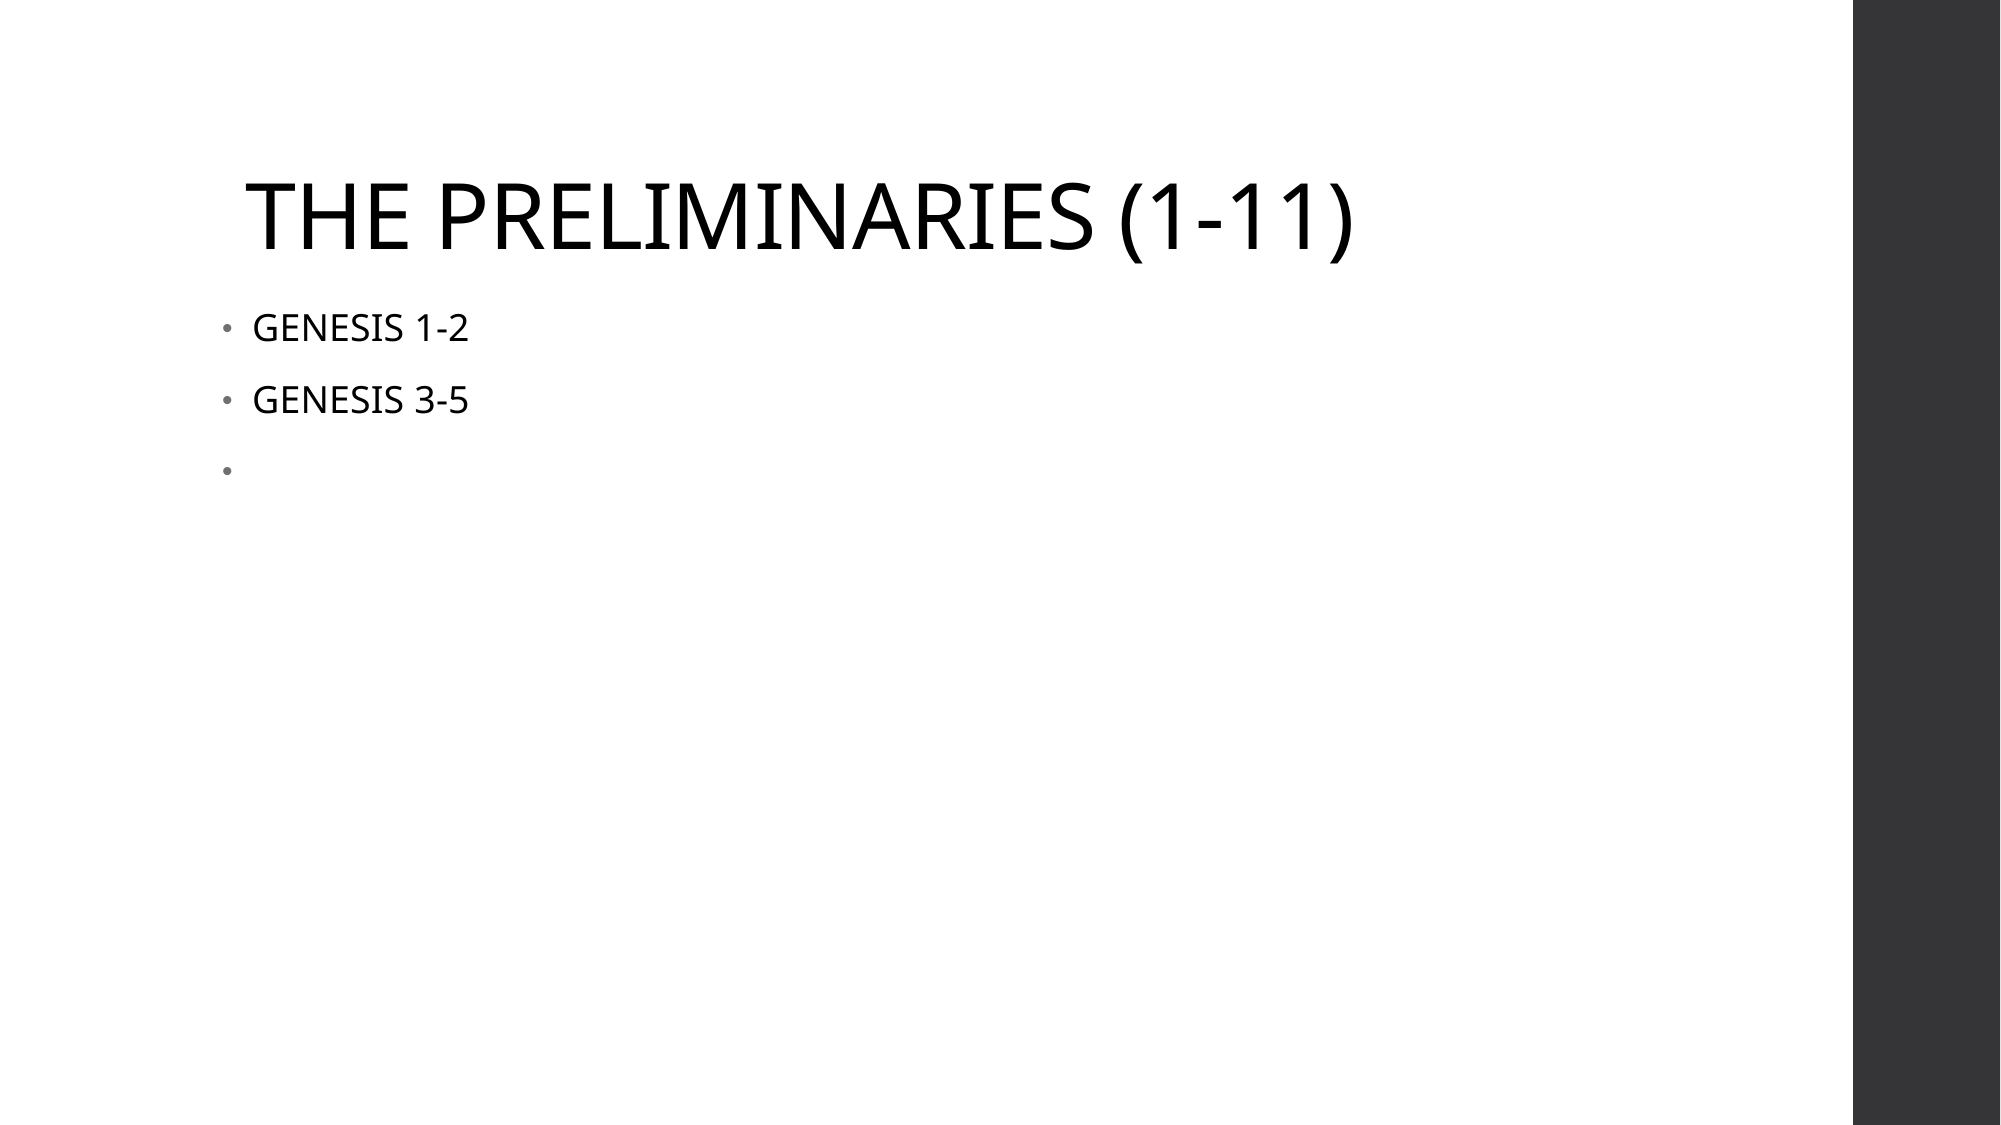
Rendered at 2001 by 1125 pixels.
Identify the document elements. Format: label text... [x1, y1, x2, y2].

list GENESIS 1-2 GENESIS 3-5 [206, 299, 1617, 1014]
title THE PRELIMINARIES (1-11) [206, 60, 1797, 278]
